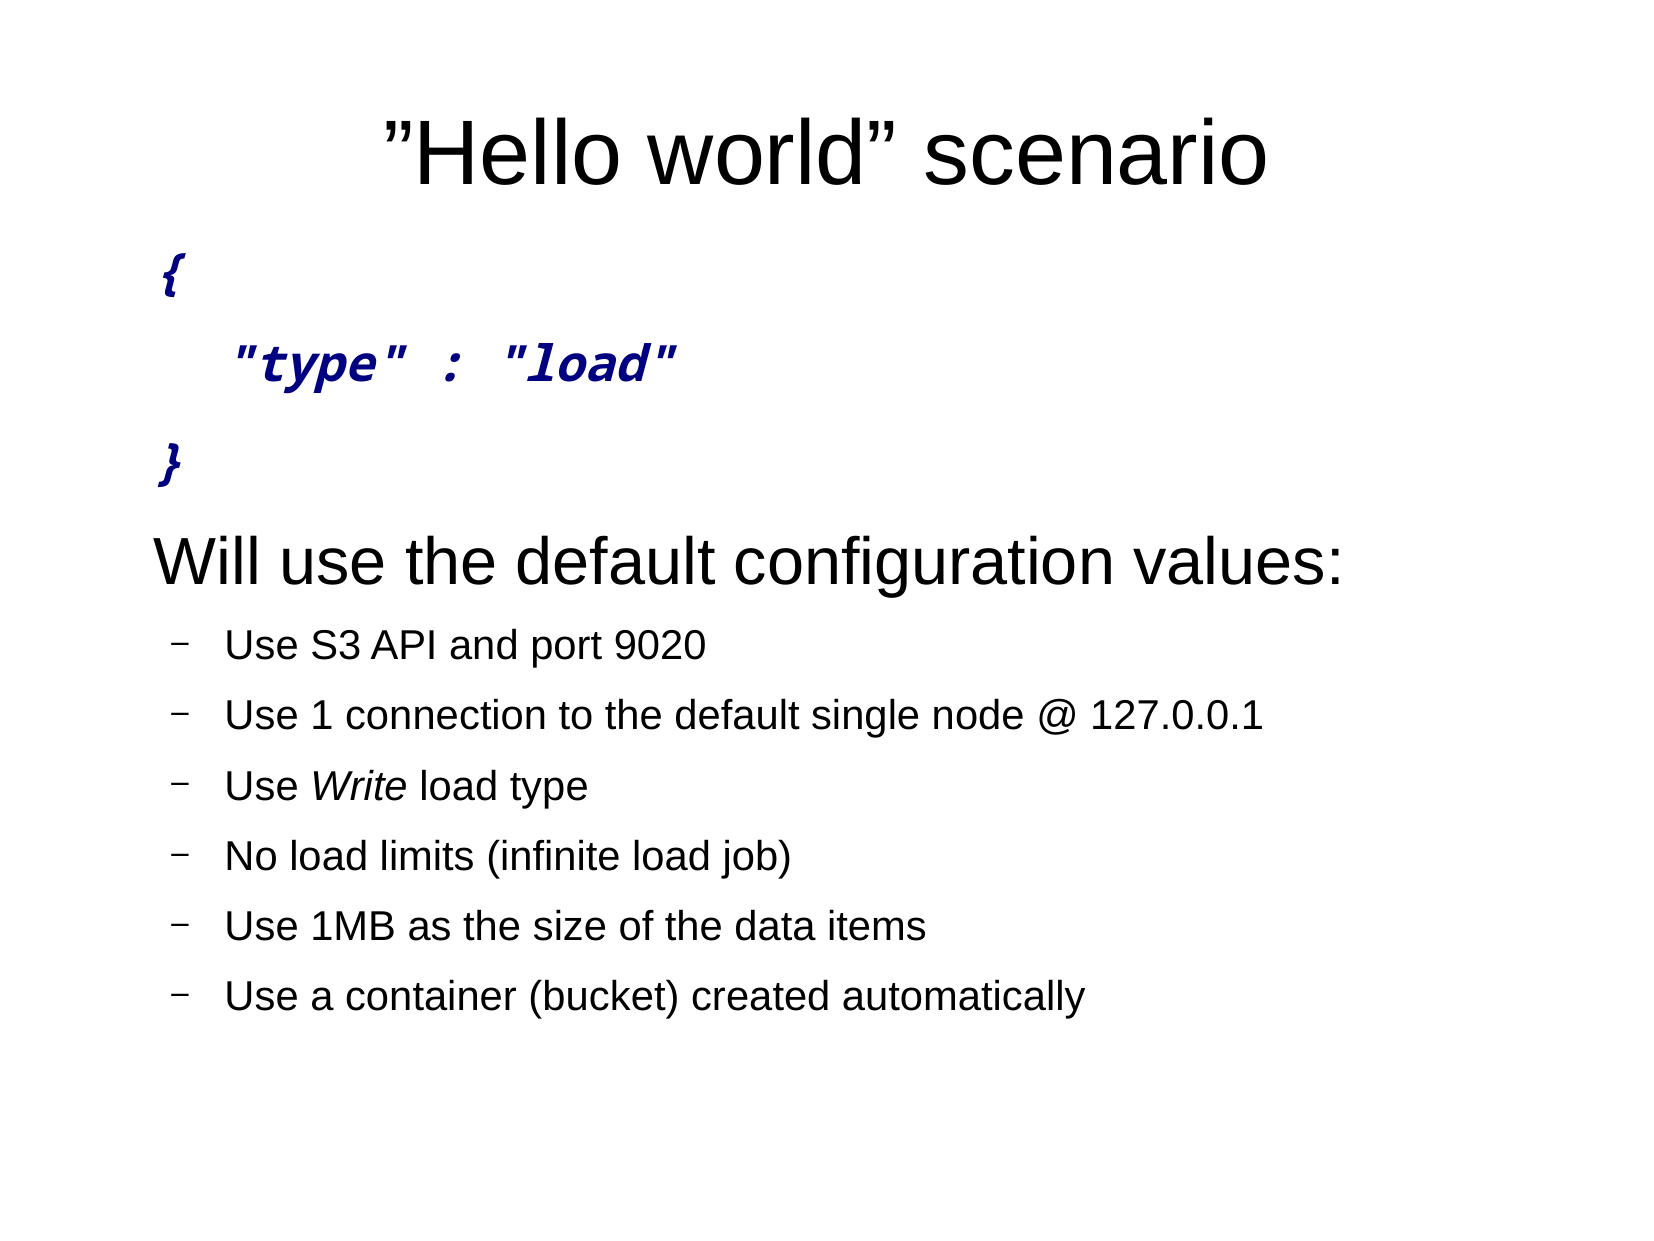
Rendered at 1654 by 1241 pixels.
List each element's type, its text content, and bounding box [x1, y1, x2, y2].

title ”Hello world” scenario [82, 49, 1571, 236]
list { "type" : "load" } Will use the default configuration values: Use S3 API and port 9020 Use 1 connection to the default single node @ 127.0.0.1 Use Write load type No load limits (infinite load job) Use 1MB as the size of the data items Use a container (bucket) created automatically [82, 236, 1571, 1040]
